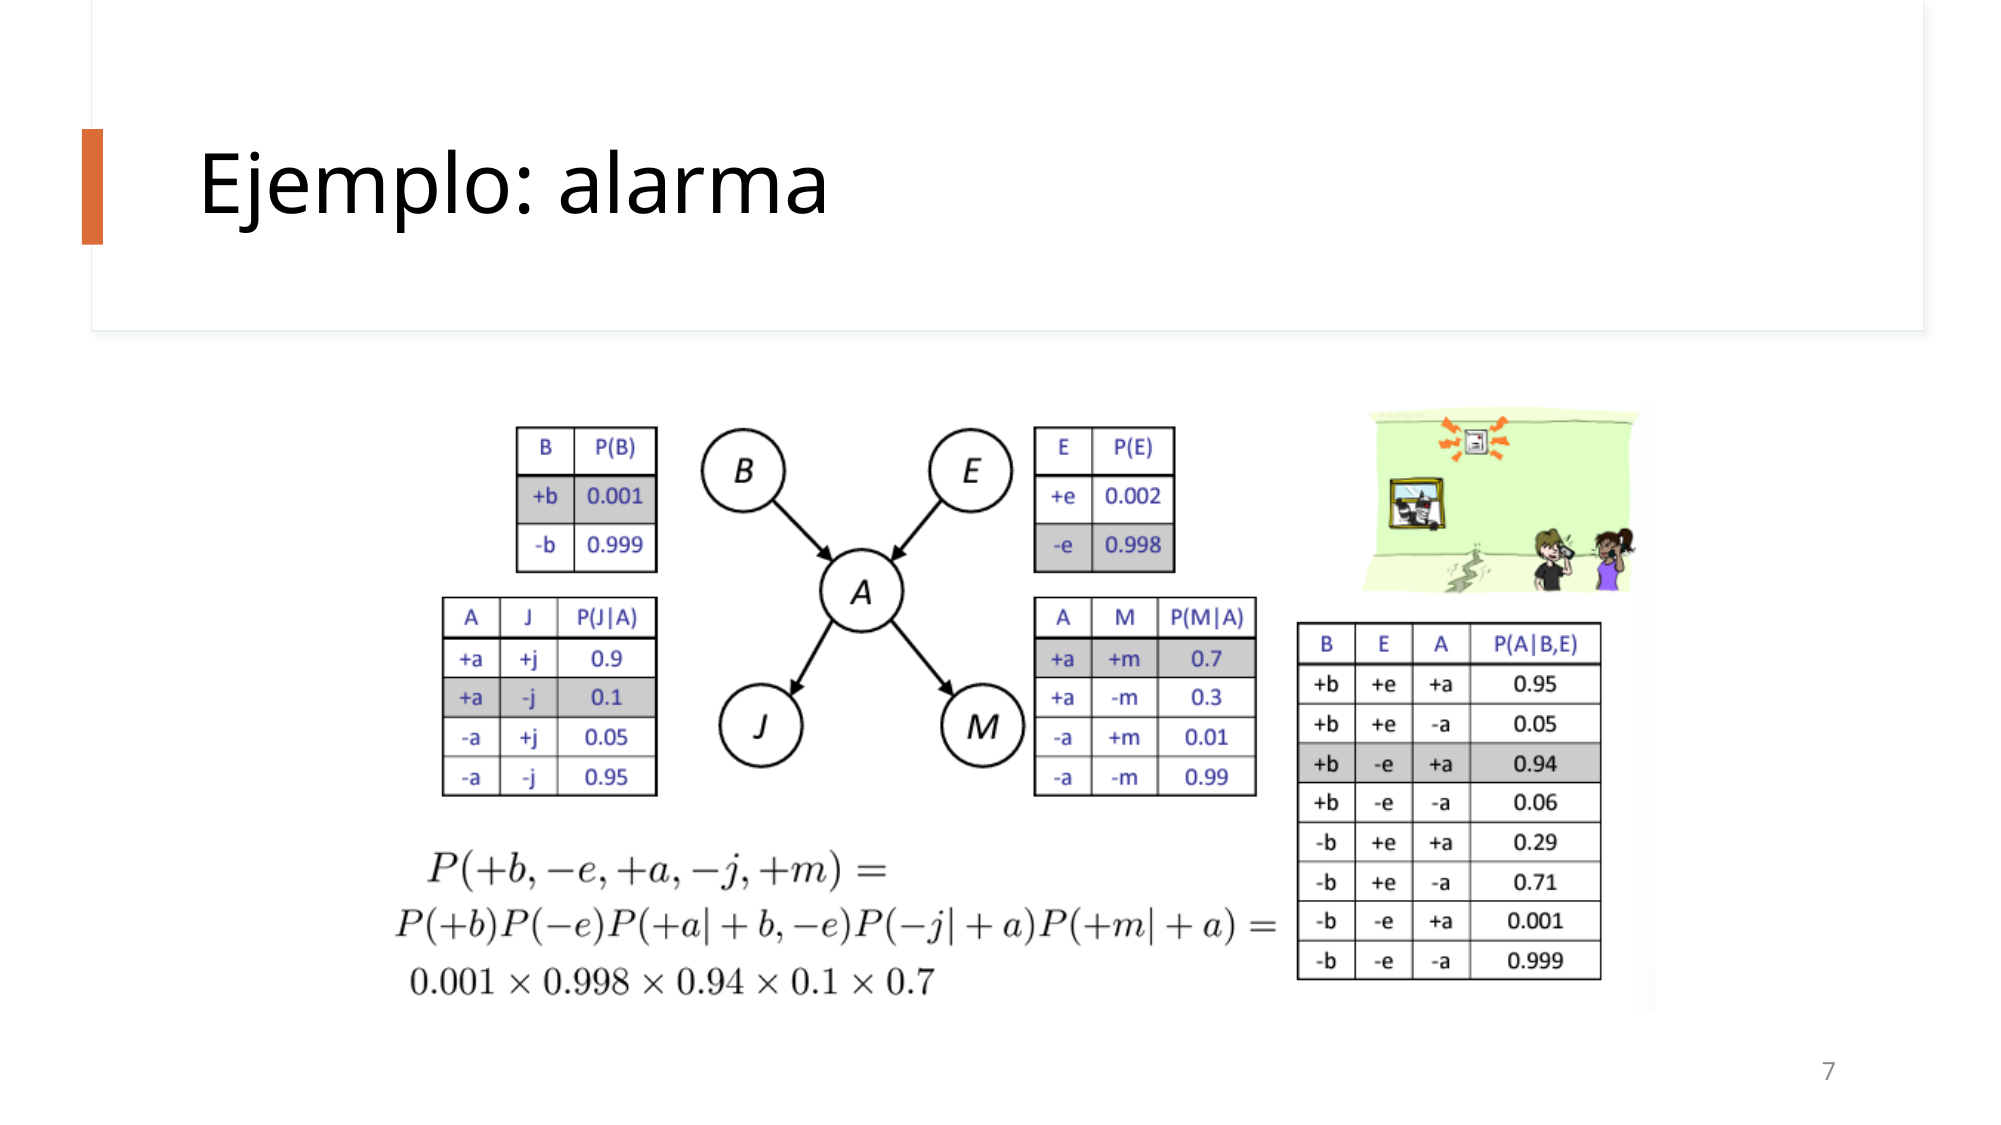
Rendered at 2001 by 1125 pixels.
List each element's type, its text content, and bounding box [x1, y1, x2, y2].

picture [380, 406, 1655, 1013]
title Ejemplo: alarma [183, 90, 1851, 284]
